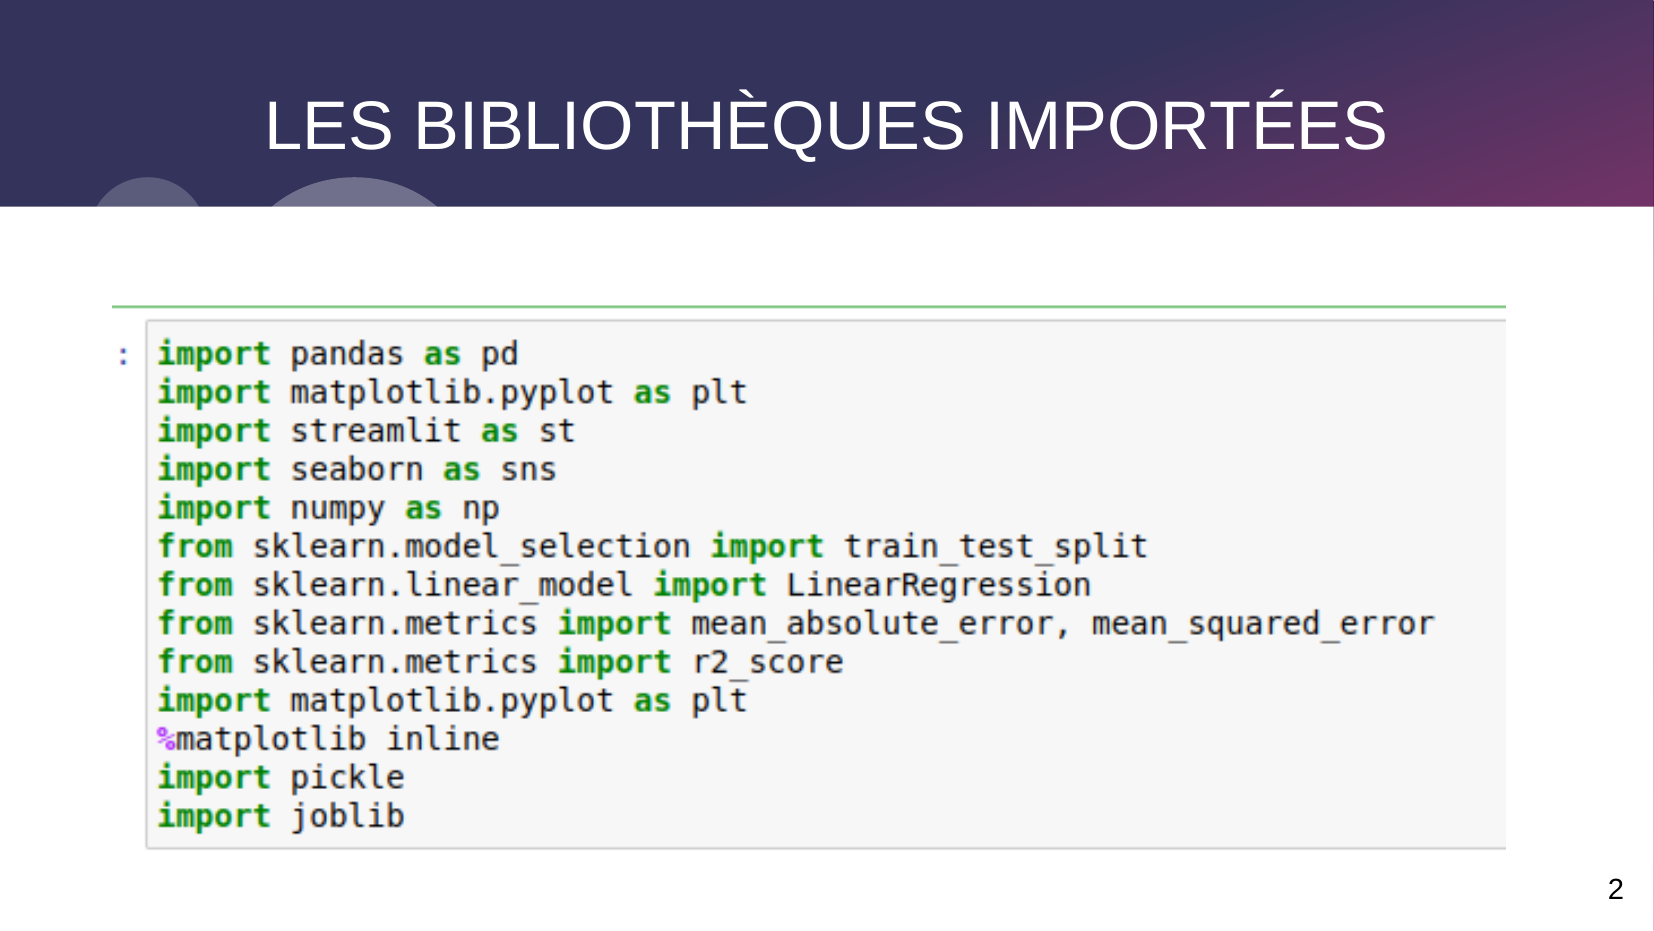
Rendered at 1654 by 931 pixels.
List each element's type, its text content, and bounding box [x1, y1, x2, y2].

picture [112, 295, 1506, 857]
title LES BIBLIOTHÈQUES IMPORTÉES [88, 44, 1565, 207]
